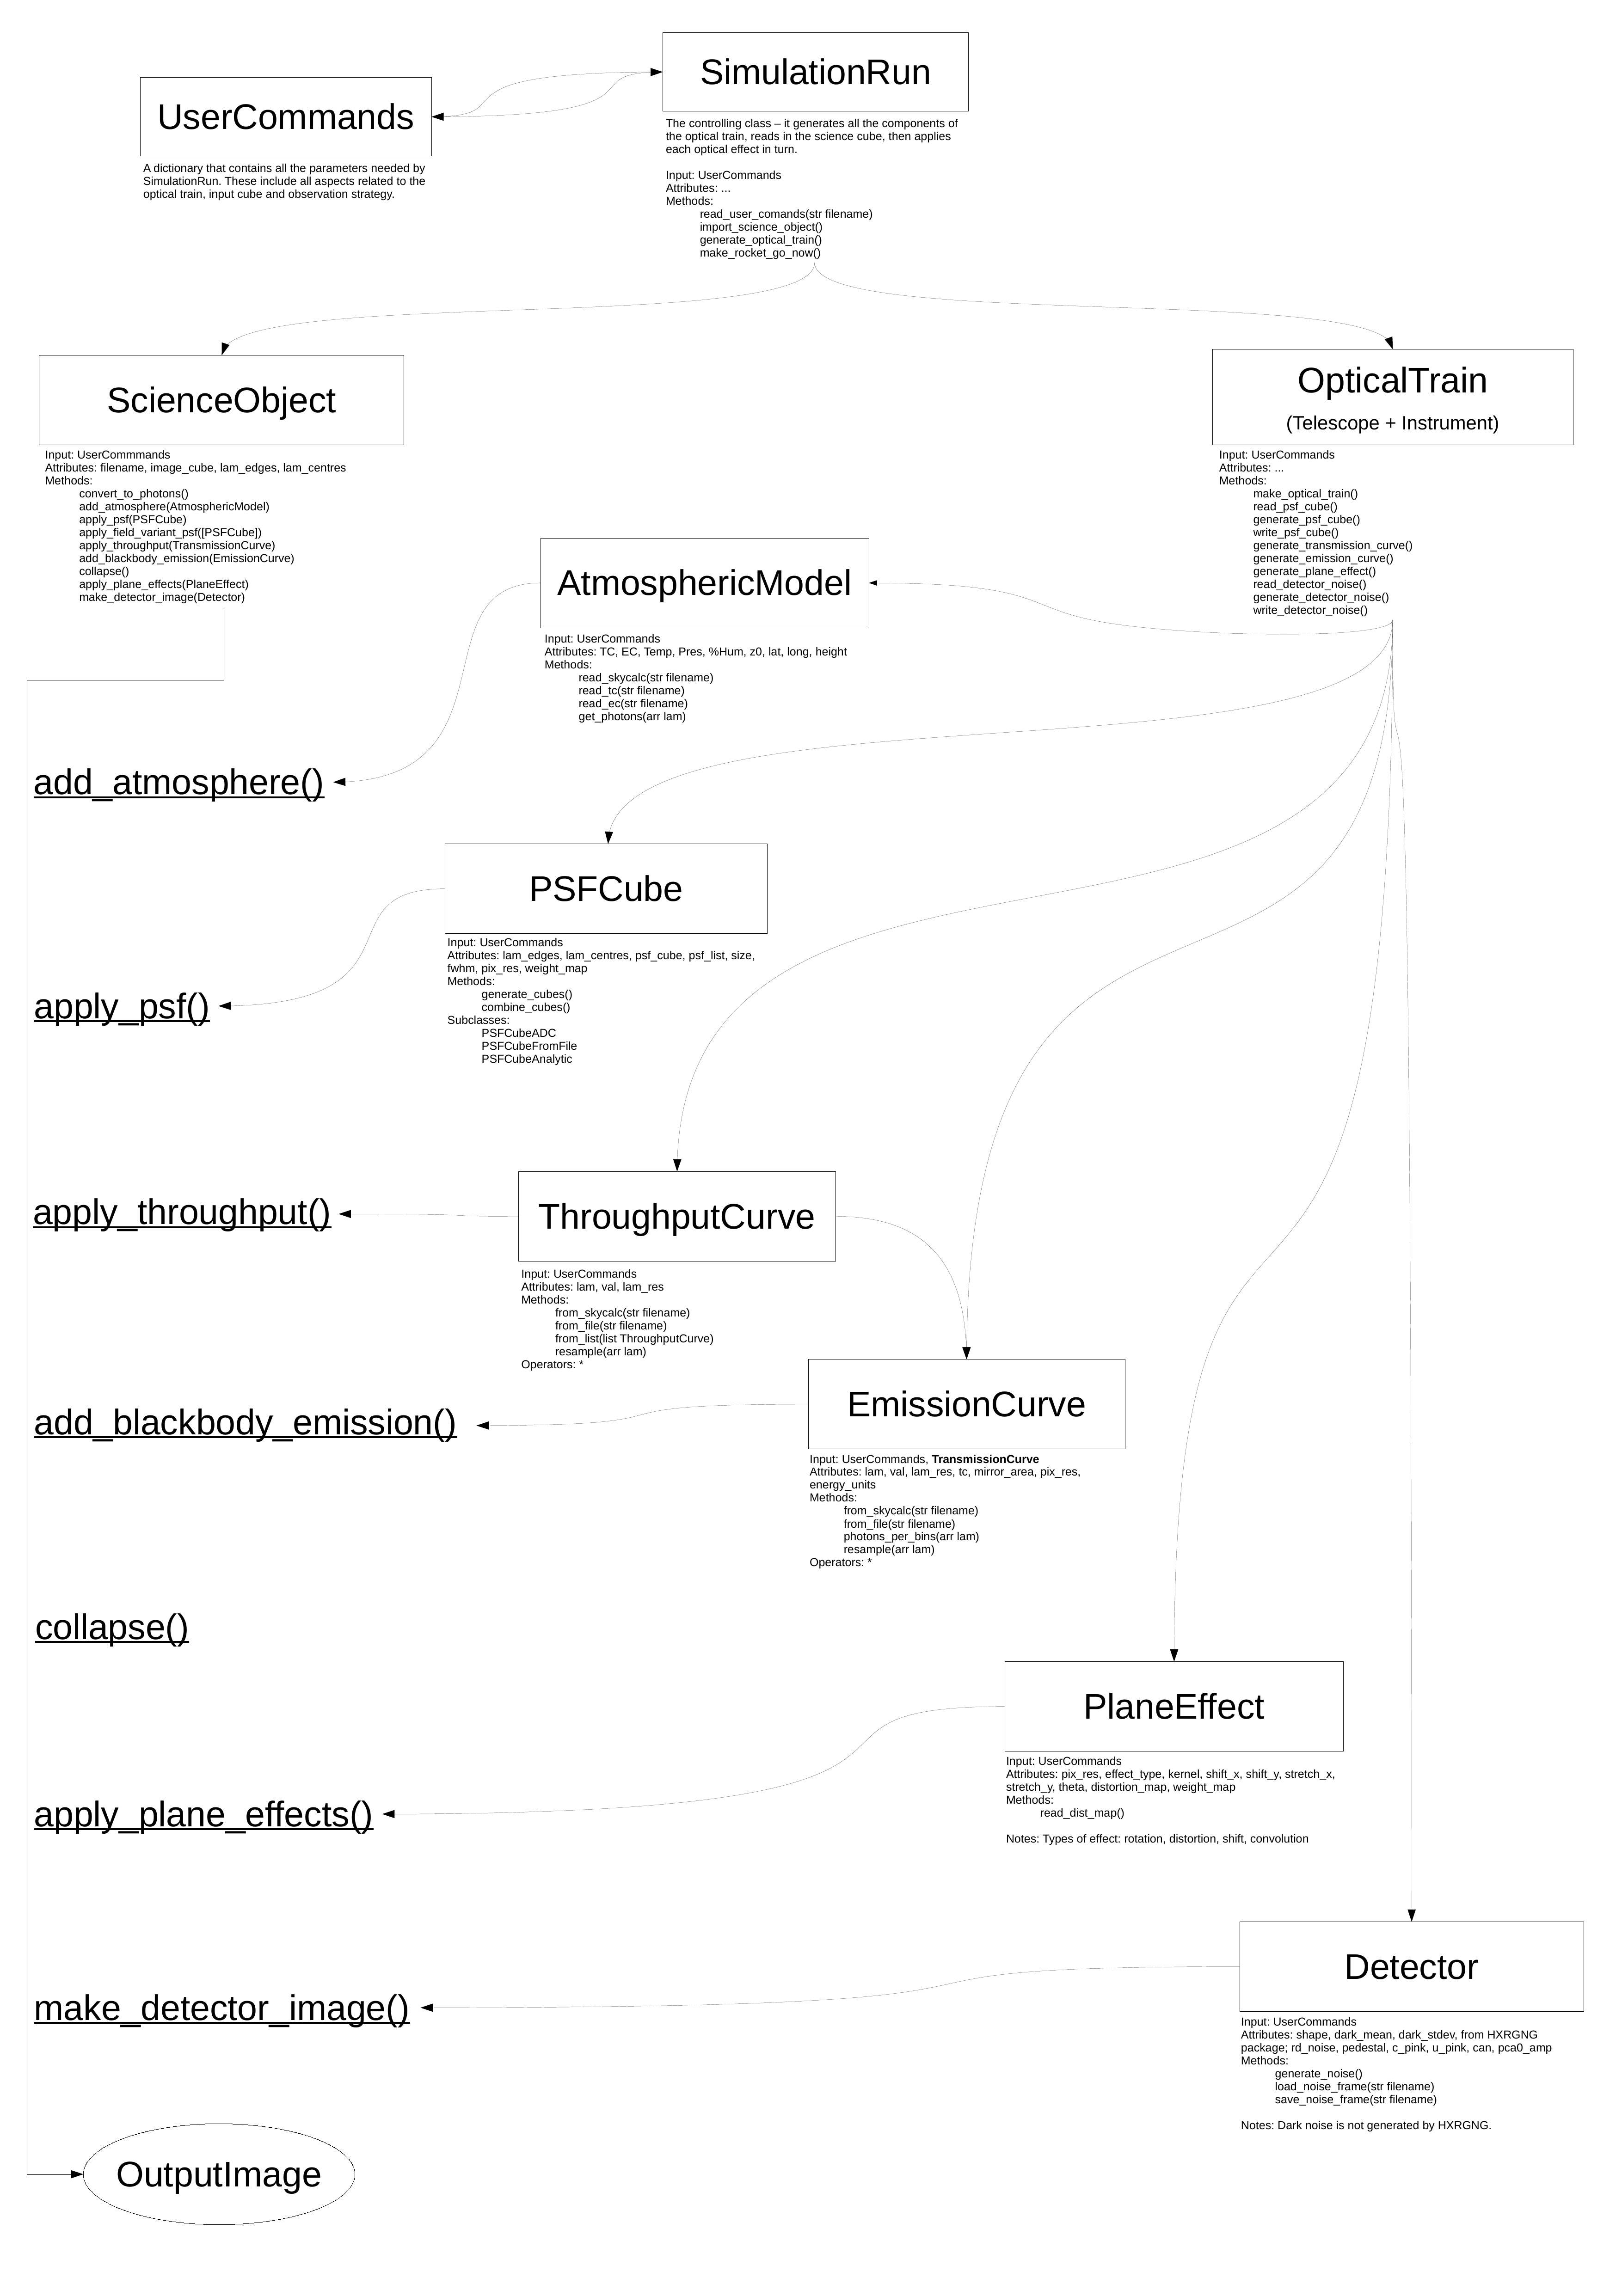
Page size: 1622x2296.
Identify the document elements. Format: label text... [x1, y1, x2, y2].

text_box PlaneEffect [1005, 1661, 1344, 1751]
text_box add_atmosphere() [27, 759, 333, 806]
text_box ScienceObject [39, 355, 404, 445]
text_box The controlling class – it generates all the components of the optical train, reads in the science cube, then applies each optical effect in turn. Input: UserCommands Attributes: ... Methods: read_user_comands(str filename) import_science_object() generate_optical_train() make_rocket_go_now() [659, 113, 971, 263]
text_box SimulationRun [663, 32, 969, 111]
text_box Input: UserCommands Attributes: lam, val, lam_res Methods: from_skycalc(str filename) from_file(str filename) from_list(list ThroughputCurve) resample(arr lam) Operators: * [514, 1264, 841, 1375]
text_box Input: UserCommmands Attributes: filename, image_cube, lam_edges, lam_centres Methods: convert_to_photons() add_atmosphere(AtmosphericModel) apply_psf(PSFCube) apply_field_variant_psf([PSFCube]) apply_throughput(TransmissionCurve) add_blackbody_emission(EmissionCurve) collapse() apply_plane_effects(PlaneEffect) make_detector_image(Detector) [38, 445, 410, 607]
text_box Detector [1240, 1922, 1584, 2012]
text_box AtmosphericModel [541, 538, 869, 628]
text_box add_blackbody_emission() [27, 1399, 477, 1452]
text_box OutputImage [83, 2124, 355, 2225]
text_box Input: UserCommands Attributes: ... Methods: make_optical_train() read_psf_cube() generate_psf_cube() write_psf_cube() generate_transmission_curve() generate_emission_curve() generate_plane_effect() read_detector_noise() generate_detector_noise() write_detector_noise() [1212, 445, 1573, 620]
text_box collapse() [28, 1604, 312, 1665]
text_box Input: UserCommands Attributes: TC, EC, Temp, Pres, %Hum, z0, lat, long, height Methods: read_skycalc(str filename) read_tc(str filename) read_ec(str filename) get_photons(arr lam) [538, 629, 874, 726]
text_box OpticalTrain (Telescope + Instrument) [1212, 349, 1573, 445]
text_box EmissionCurve [808, 1359, 1125, 1449]
text_box apply_psf() [27, 982, 219, 1029]
text_box apply_plane_effects() [27, 1791, 382, 1837]
text_box apply_throughput() [27, 1188, 339, 1240]
text_box UserCommands [140, 77, 432, 156]
text_box A dictionary that contains all the parameters needed by SimulationRun. These include all aspects related to the optical train, input cube and observation strategy. [136, 158, 454, 204]
text_box ThroughputCurve [518, 1171, 836, 1261]
text_box Input: UserCommands Attributes: lam_edges, lam_centres, psf_cube, psf_list, size, fwhm, pix_res, weight_map Methods: generate_cubes() combine_cubes() Subclasses: PSFCubeADC PSFCubeFromFile PSFCubeAnalytic [441, 932, 776, 1069]
text_box make_detector_image() [27, 1984, 421, 2031]
text_box Input: UserCommands Attributes: shape, dark_mean, dark_stdev, from HXRGNG package; rd_noise, pedestal, c_pink, u_pink, can, pca0_amp Methods: generate_noise() load_noise_frame(str filename) save_noise_frame(str filename) Notes: Dark noise is not generated by HXRGNG. [1234, 2012, 1590, 2136]
text_box Input: UserCommands, TransmissionCurve Attributes: lam, val, lam_res, tc, mirror_area, pix_res, energy_units Methods: from_skycalc(str filename) from_file(str filename) photons_per_bins(arr lam) resample(arr lam) Operators: * [803, 1449, 1130, 1573]
text_box Input: UserCommands Attributes: pix_res, effect_type, kernel, shift_x, shift_y, stretch_x, stretch_y, theta, distortion_map, weight_map Methods: read_dist_map() Notes: Types of effect: rotation, distortion, shift, convolution [999, 1751, 1355, 1862]
text_box PSFCube [445, 844, 768, 932]
